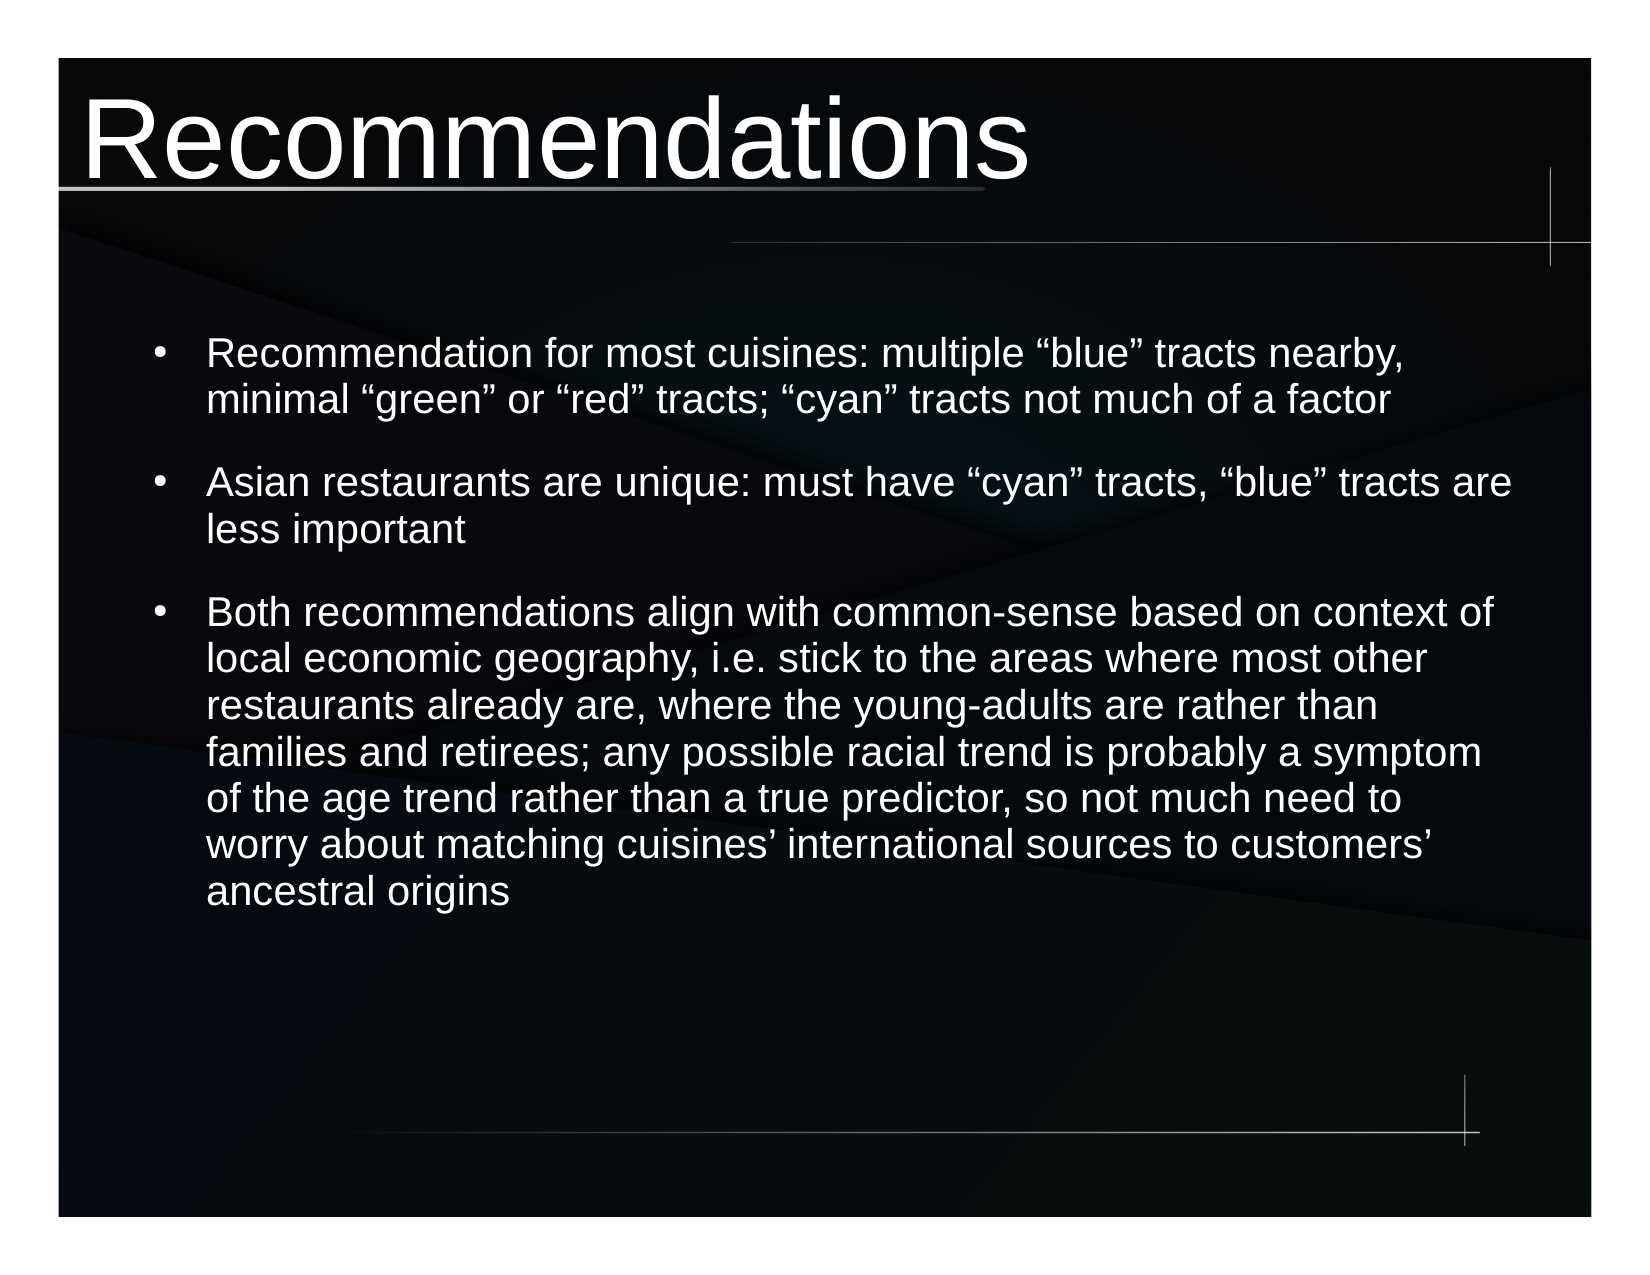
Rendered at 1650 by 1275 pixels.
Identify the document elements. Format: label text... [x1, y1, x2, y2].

picture [58, 58, 1592, 1217]
list Recommendation for most cuisines: multiple “blue” tracts nearby, minimal “green” or “red” tracts; “cyan” tracts not much of a factor Asian restaurants are unique: must have “cyan” tracts, “blue” tracts are less important Both recommendations align with common-sense based on context of local economic geography, i.e. stick to the areas where most other restaurants already are, where the young-adults are rather than families and retirees; any possible racial trend is probably a symptom of the age trend rather than a true predictor, so not much need to worry about matching cuisines’ international sources to customers’ ancestral origins [135, 329, 1515, 1001]
title Recommendations [80, 73, 1532, 206]
